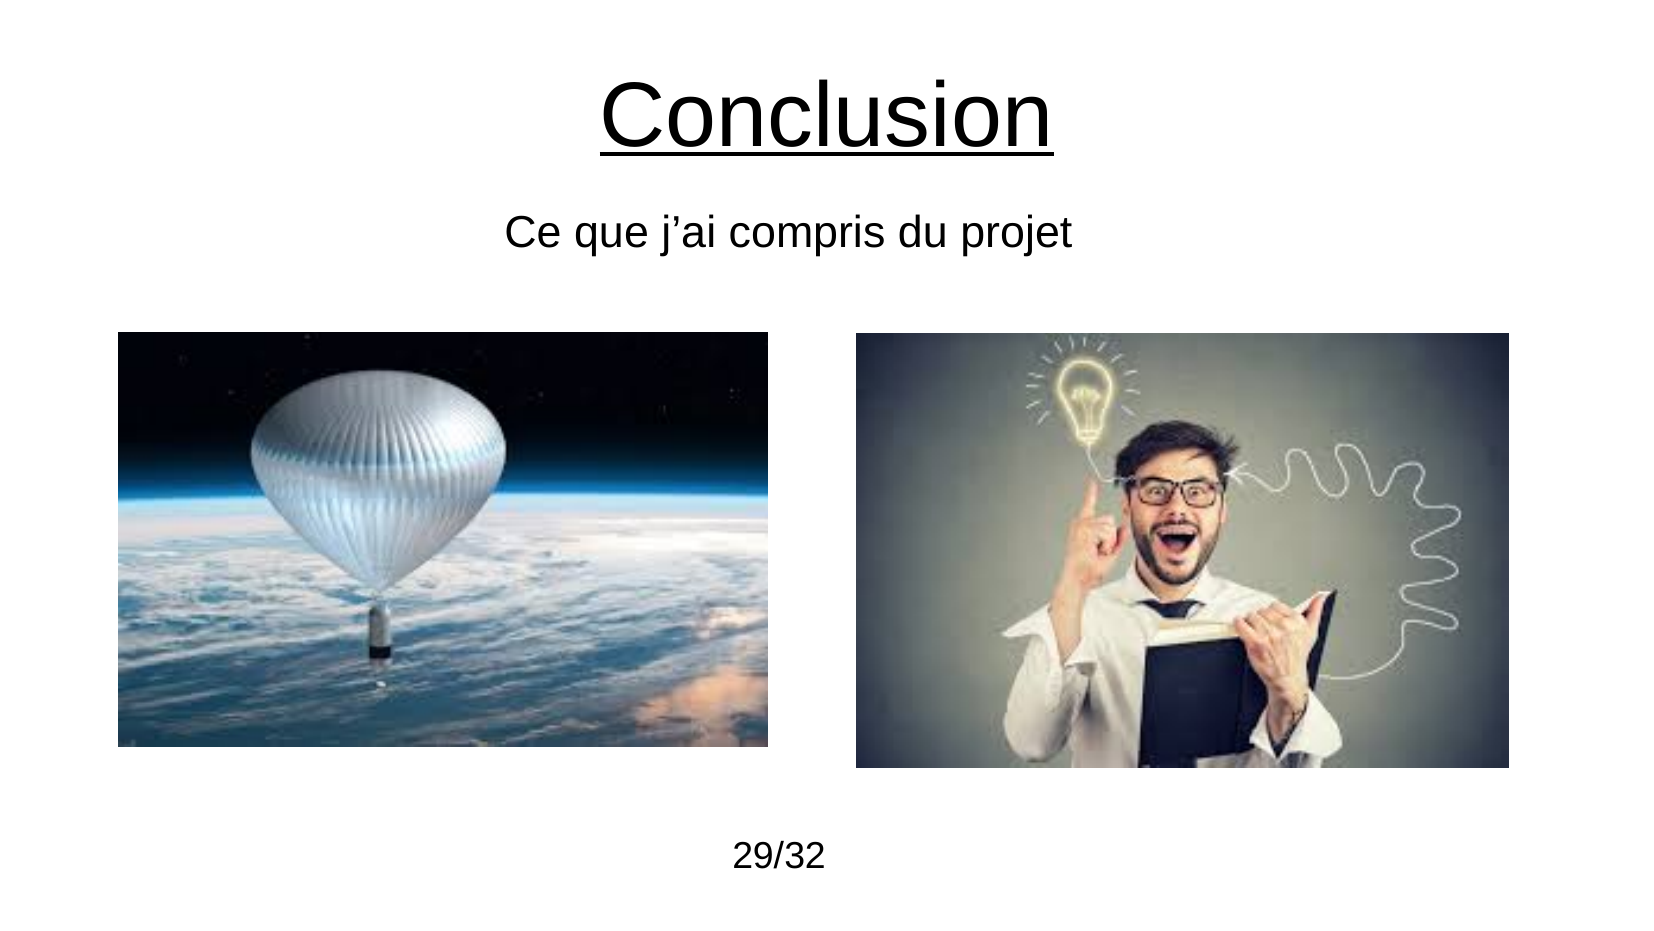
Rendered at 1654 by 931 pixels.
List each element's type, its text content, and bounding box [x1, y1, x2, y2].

text_box <numéro>/32 [717, 826, 1345, 884]
list Ce que j’ai compris du projet [17, 206, 1506, 747]
title Conclusion [82, 37, 1571, 193]
picture [118, 332, 768, 747]
picture [856, 333, 1509, 768]
